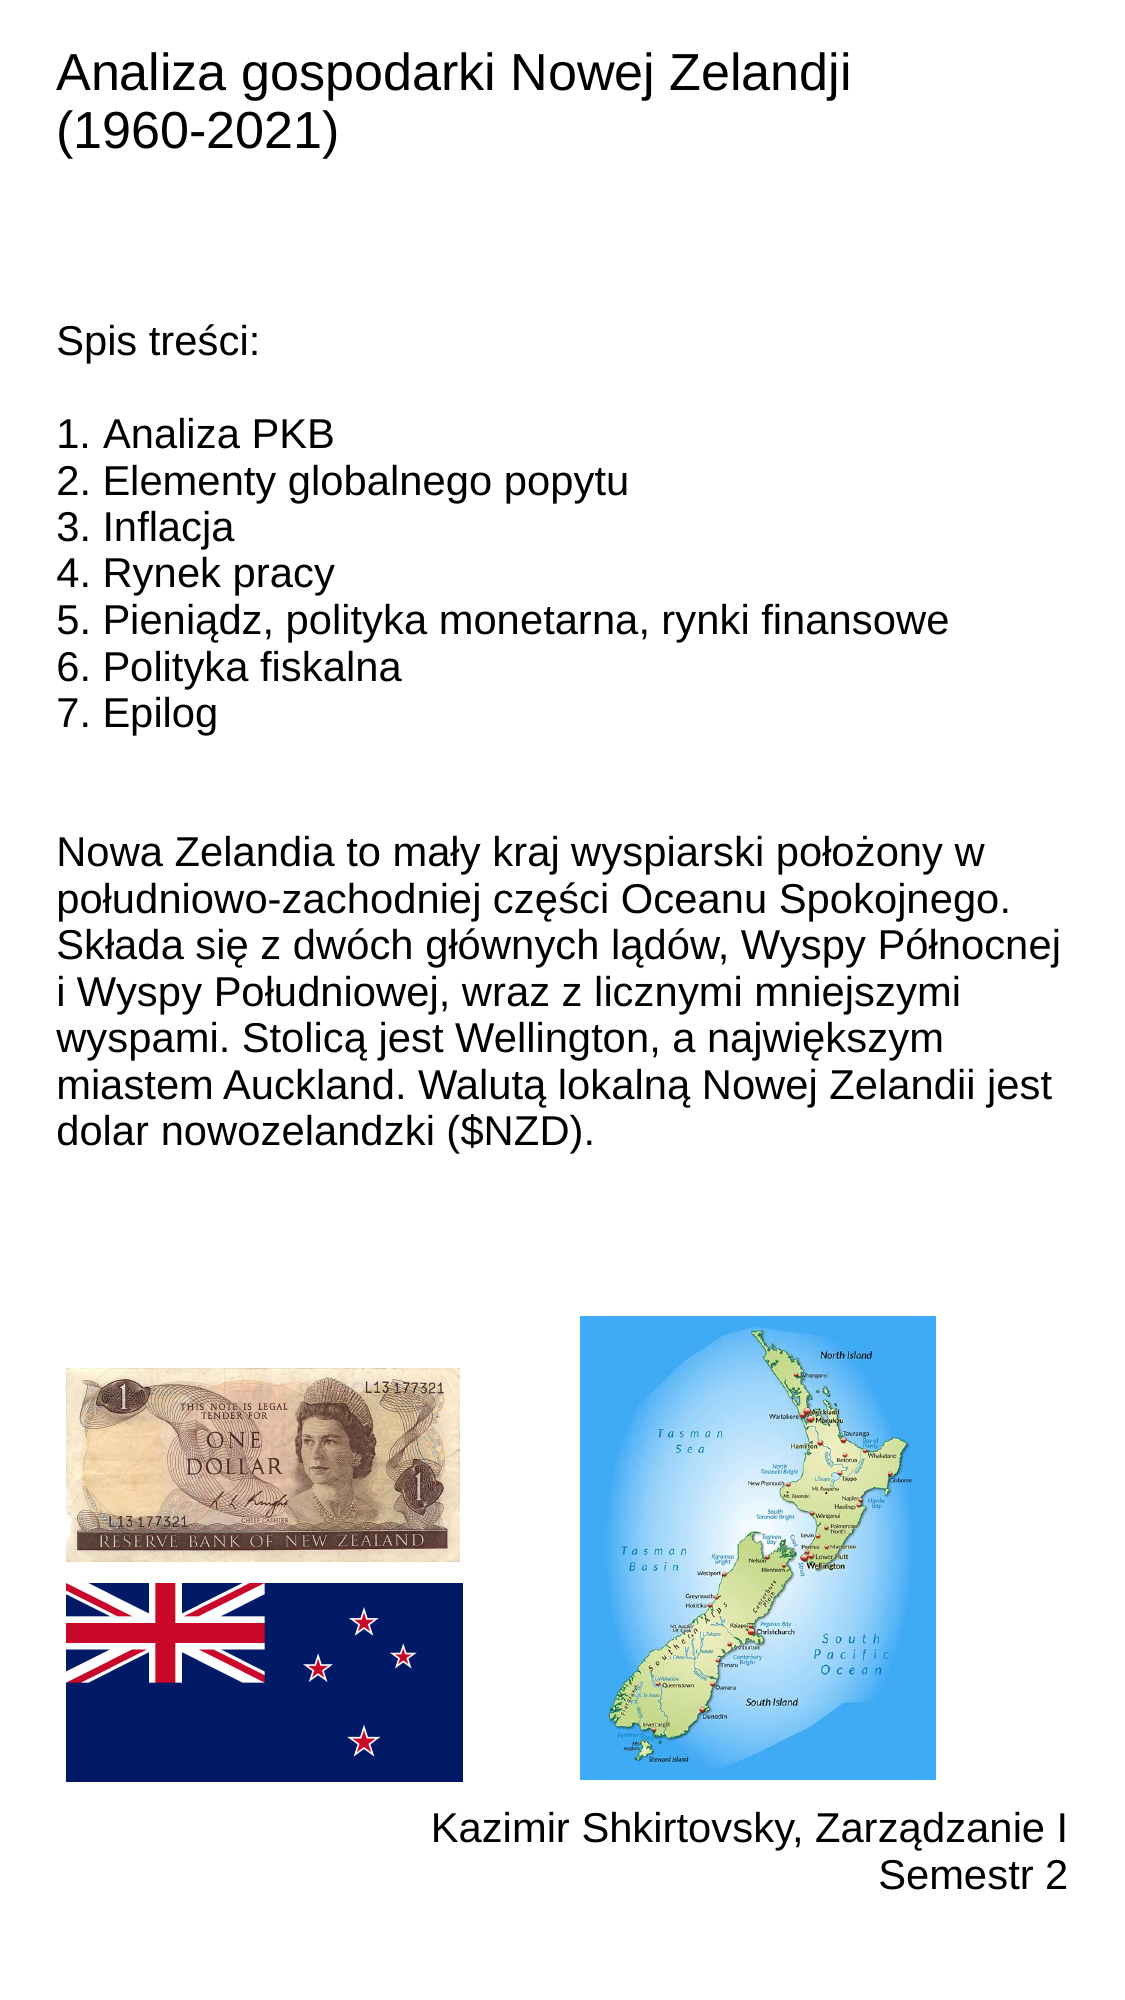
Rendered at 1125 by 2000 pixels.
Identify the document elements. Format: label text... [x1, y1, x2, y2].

title Analiza gospodarki Nowej Zelandji (1960-2021) [56, 25, 1069, 178]
picture [66, 1368, 460, 1562]
subtitle Spis treści: Analiza PKB 2. Elementy globalnego popytu 3. Inflacja 4. Rynek pracy 5. Pieniądz, polityka monetarna, rynki finansowe 6. Polityka fiskalna 7. Epilog Nowa Zelandia to mały kraj wyspiarski położony w południowo-zachodniej części Oceanu Spokojnego. Składa się z dwóch głównych lądów, Wyspy Północnej i Wyspy Południowej, wraz z licznymi mniejszymi wyspami. Stolicą jest Wellington, a największym miastem Auckland. Walutą lokalną Nowej Zelandii jest dolar nowozelandzki ($NZD). Kazimir Shkirtovsky, Zarządzanie I Semestr 2 [56, 178, 1069, 1945]
picture [66, 1583, 463, 1782]
picture [580, 1316, 936, 1780]
